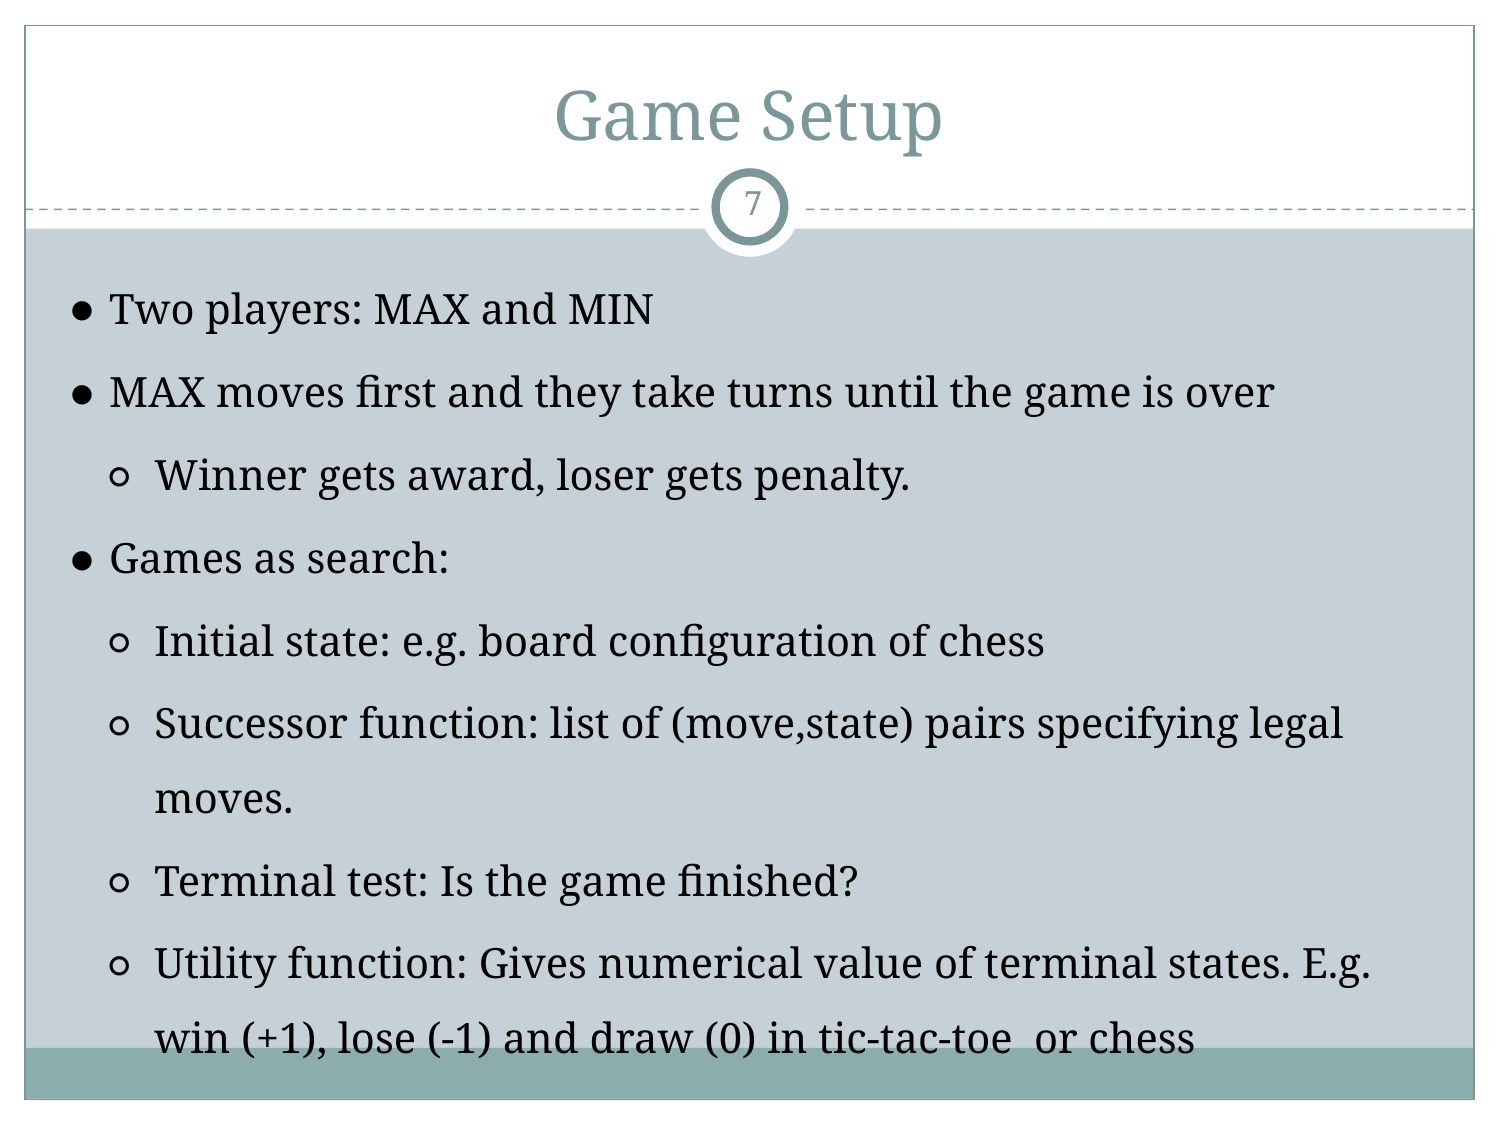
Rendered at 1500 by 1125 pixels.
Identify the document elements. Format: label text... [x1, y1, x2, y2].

slide_number <number> [715, 168, 791, 241]
title Game Setup [49, 37, 1450, 162]
list Two players: MAX and MIN MAX moves first and they take turns until the game is over Winner gets award, loser gets penalty. Games as search: Initial state: e.g. board configuration of chess Successor function: list of (move,state) pairs specifying legal moves. Terminal test: Is the game finished? Utility function: Gives numerical value of terminal states. E.g. win (+1), lose (-1) and draw (0) in tic-tac-toe or chess [49, 250, 1473, 1080]
